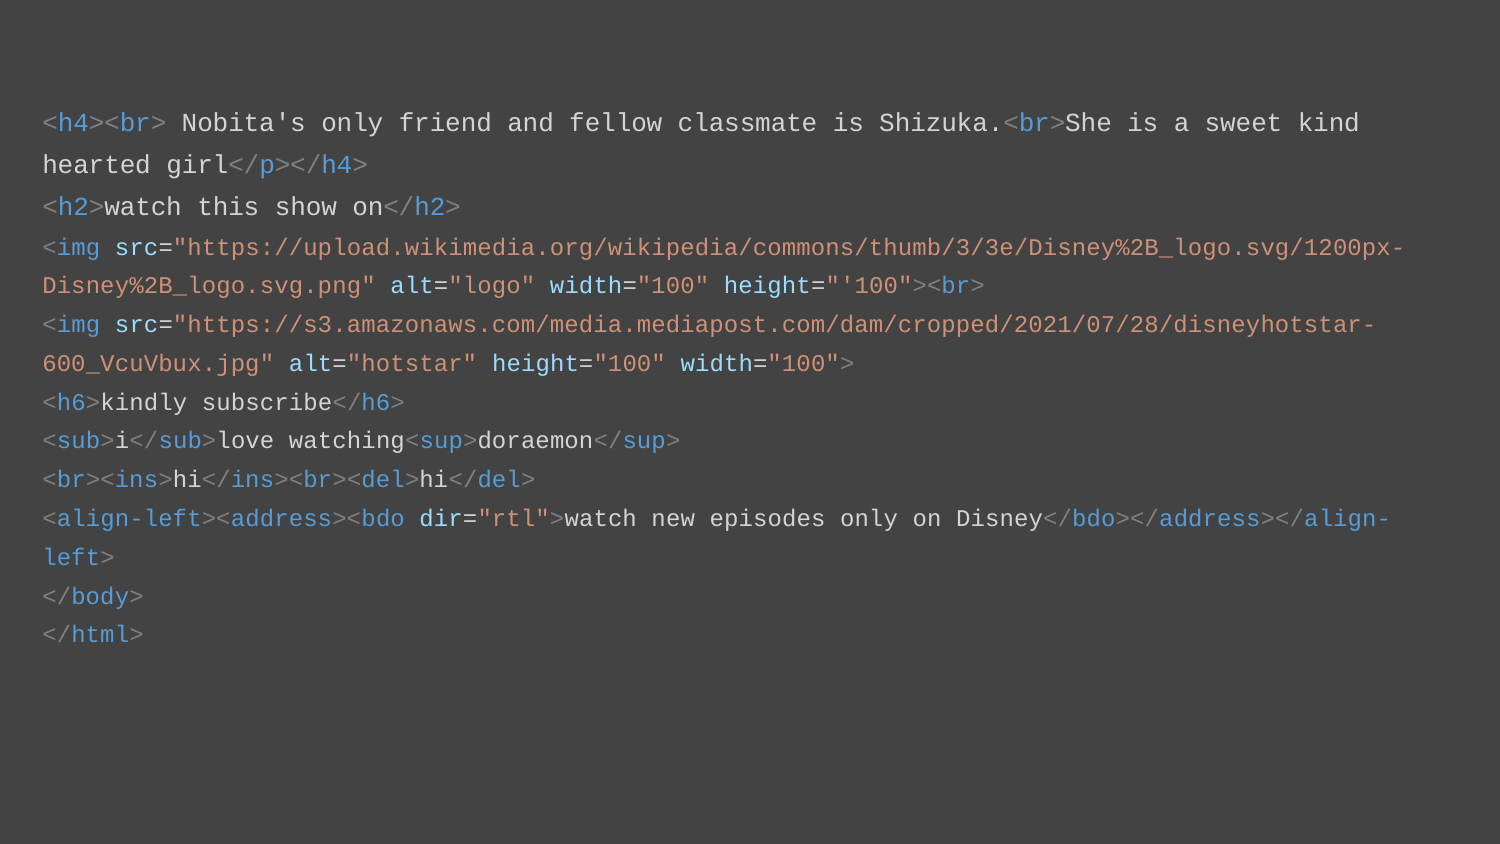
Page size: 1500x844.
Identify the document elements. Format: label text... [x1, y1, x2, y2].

text_box <h4><br> Nobita's only friend and fellow classmate is Shizuka.<br>She is a sweet kind hearted girl</p></h4> <h2>watch this show on</h2> <img src="https://upload.wikimedia.org/wikipedia/commons/thumb/3/3e/Disney%2B_logo.svg/1200px-Disney%2B_logo.svg.png" alt="logo" width="100" height="'100"><br> <img src="https://s3.amazonaws.com/media.mediapost.com/dam/cropped/2021/07/28/disneyhotstar-600_VcuVbux.jpg" alt="hotstar" height="100" width="100"> <h6>kindly subscribe</h6> <sub>i</sub>love watching<sup>doraemon</sup> <br><ins>hi</ins><br><del>hi</del> <align-left><address><bdo dir="rtl">watch new episodes only on Disney</bdo></address></align-left> </body> </html> [27, 79, 1473, 663]
